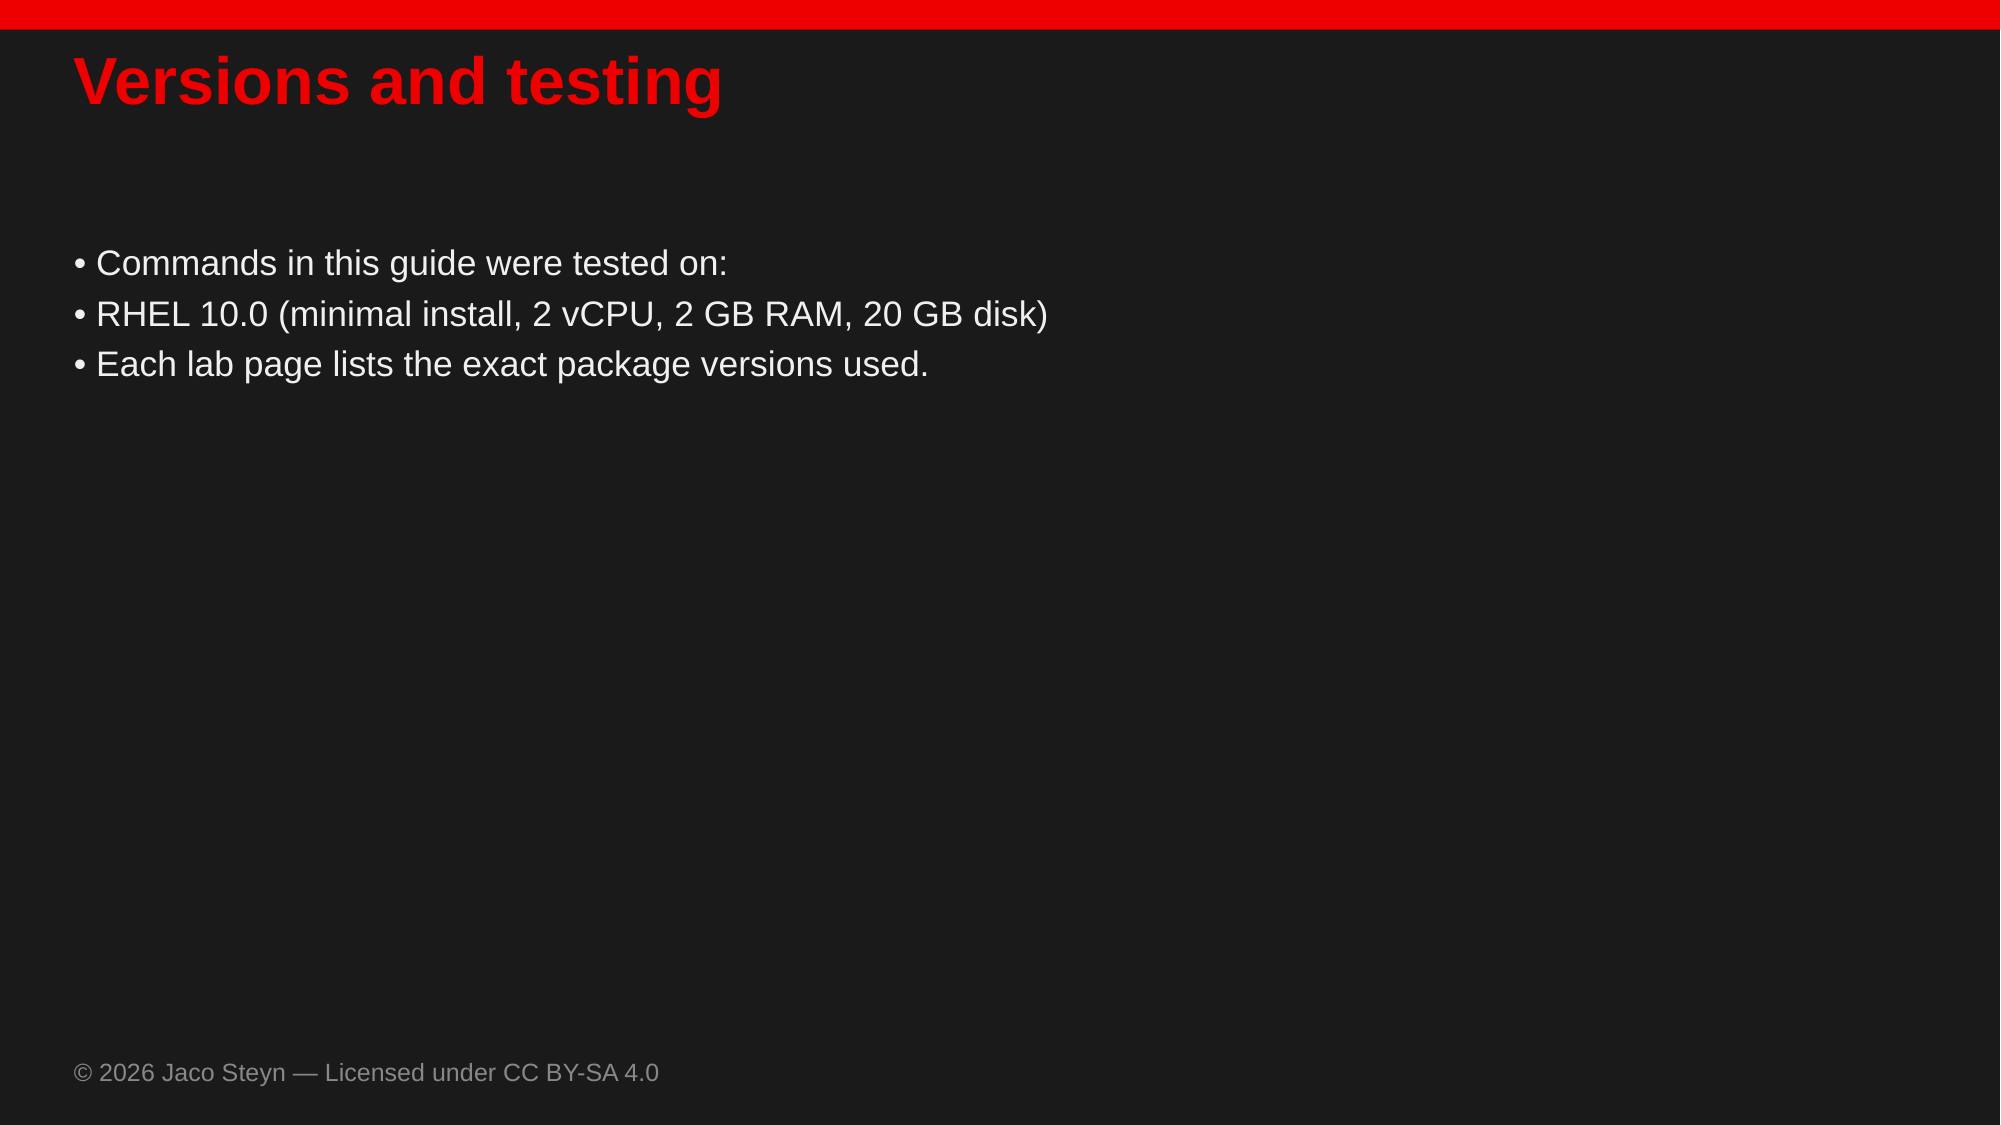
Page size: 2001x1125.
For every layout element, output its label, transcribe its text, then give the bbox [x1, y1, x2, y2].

text_box Versions and testing [59, 36, 1942, 208]
text_box © 2026 Jaco Steyn — Licensed under CC BY-SA 4.0 [59, 1051, 1942, 1093]
text_box • Commands in this guide were tested on: • RHEL 10.0 (minimal install, 2 vCPU, 2 GB RAM, 20 GB disk) • Each lab page lists the exact package versions used. [59, 236, 1942, 1037]
text_box [0, 0, 2001, 30]
